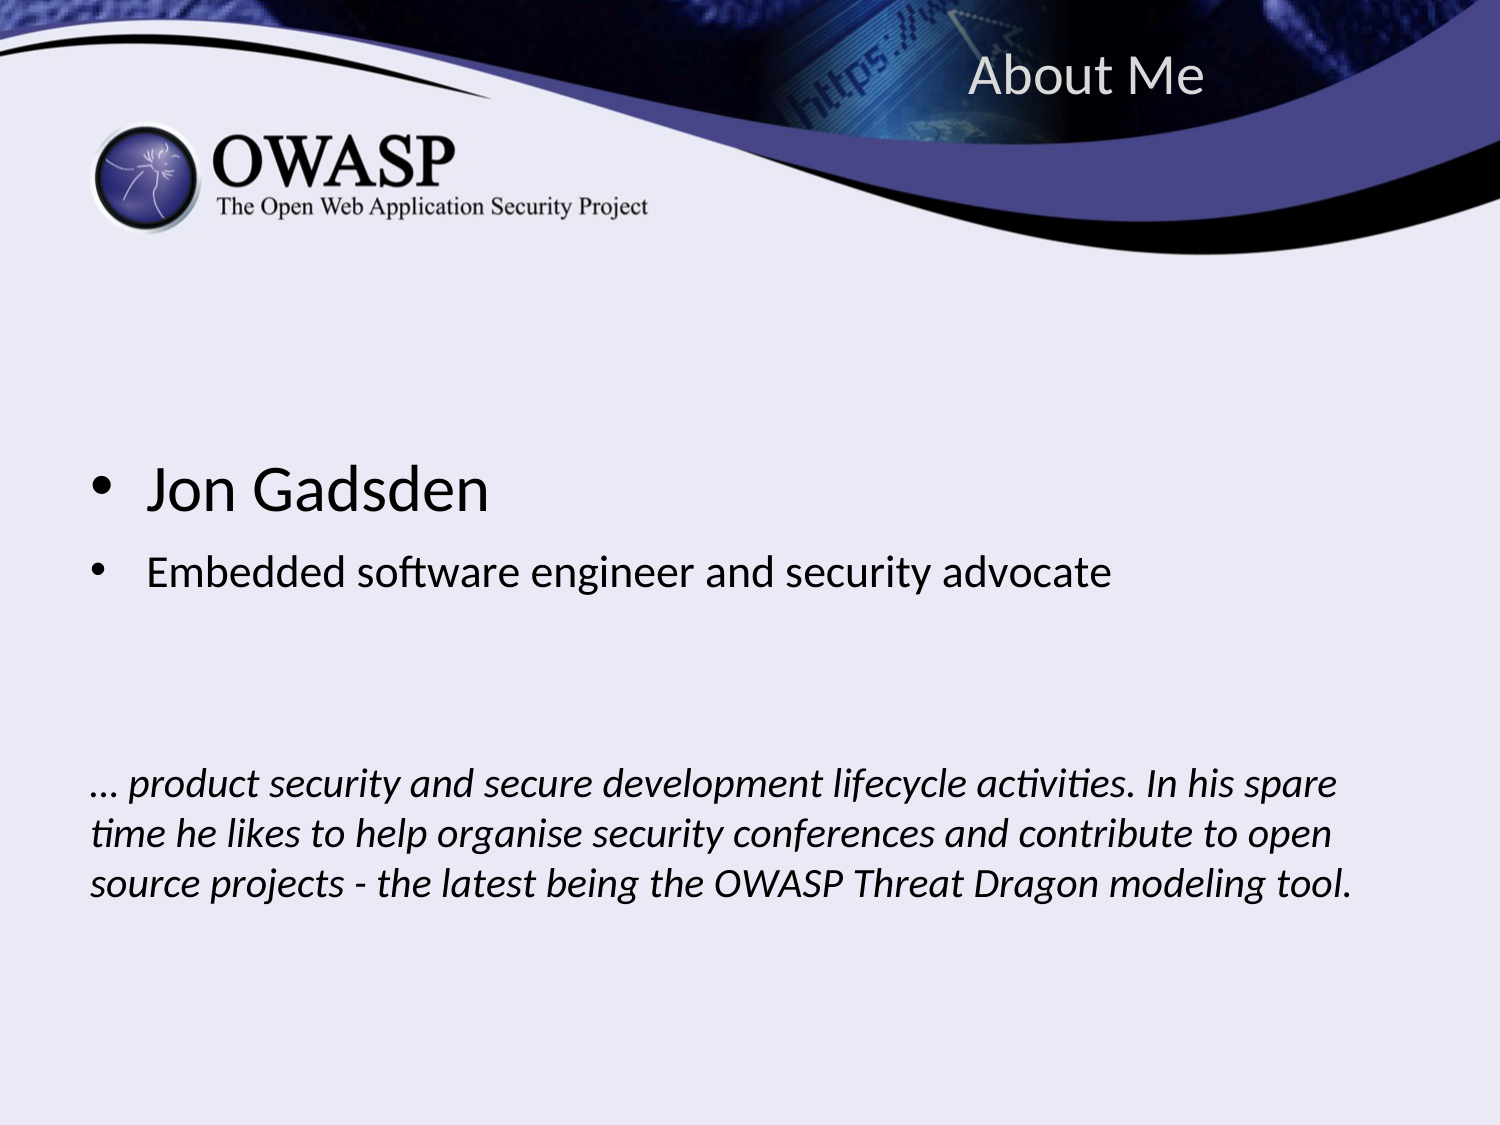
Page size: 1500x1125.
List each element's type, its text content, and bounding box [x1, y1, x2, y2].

title About Me [699, 12, 1476, 130]
picture [0, 0, 1500, 1125]
list Jon Gadsden Embedded software engineer and security advocate … product security and secure development lifecycle activities. In his spare time he likes to help organise security conferences and contribute to open source projects - the latest being the OWASP Threat Dragon modeling tool. [75, 437, 1426, 1006]
